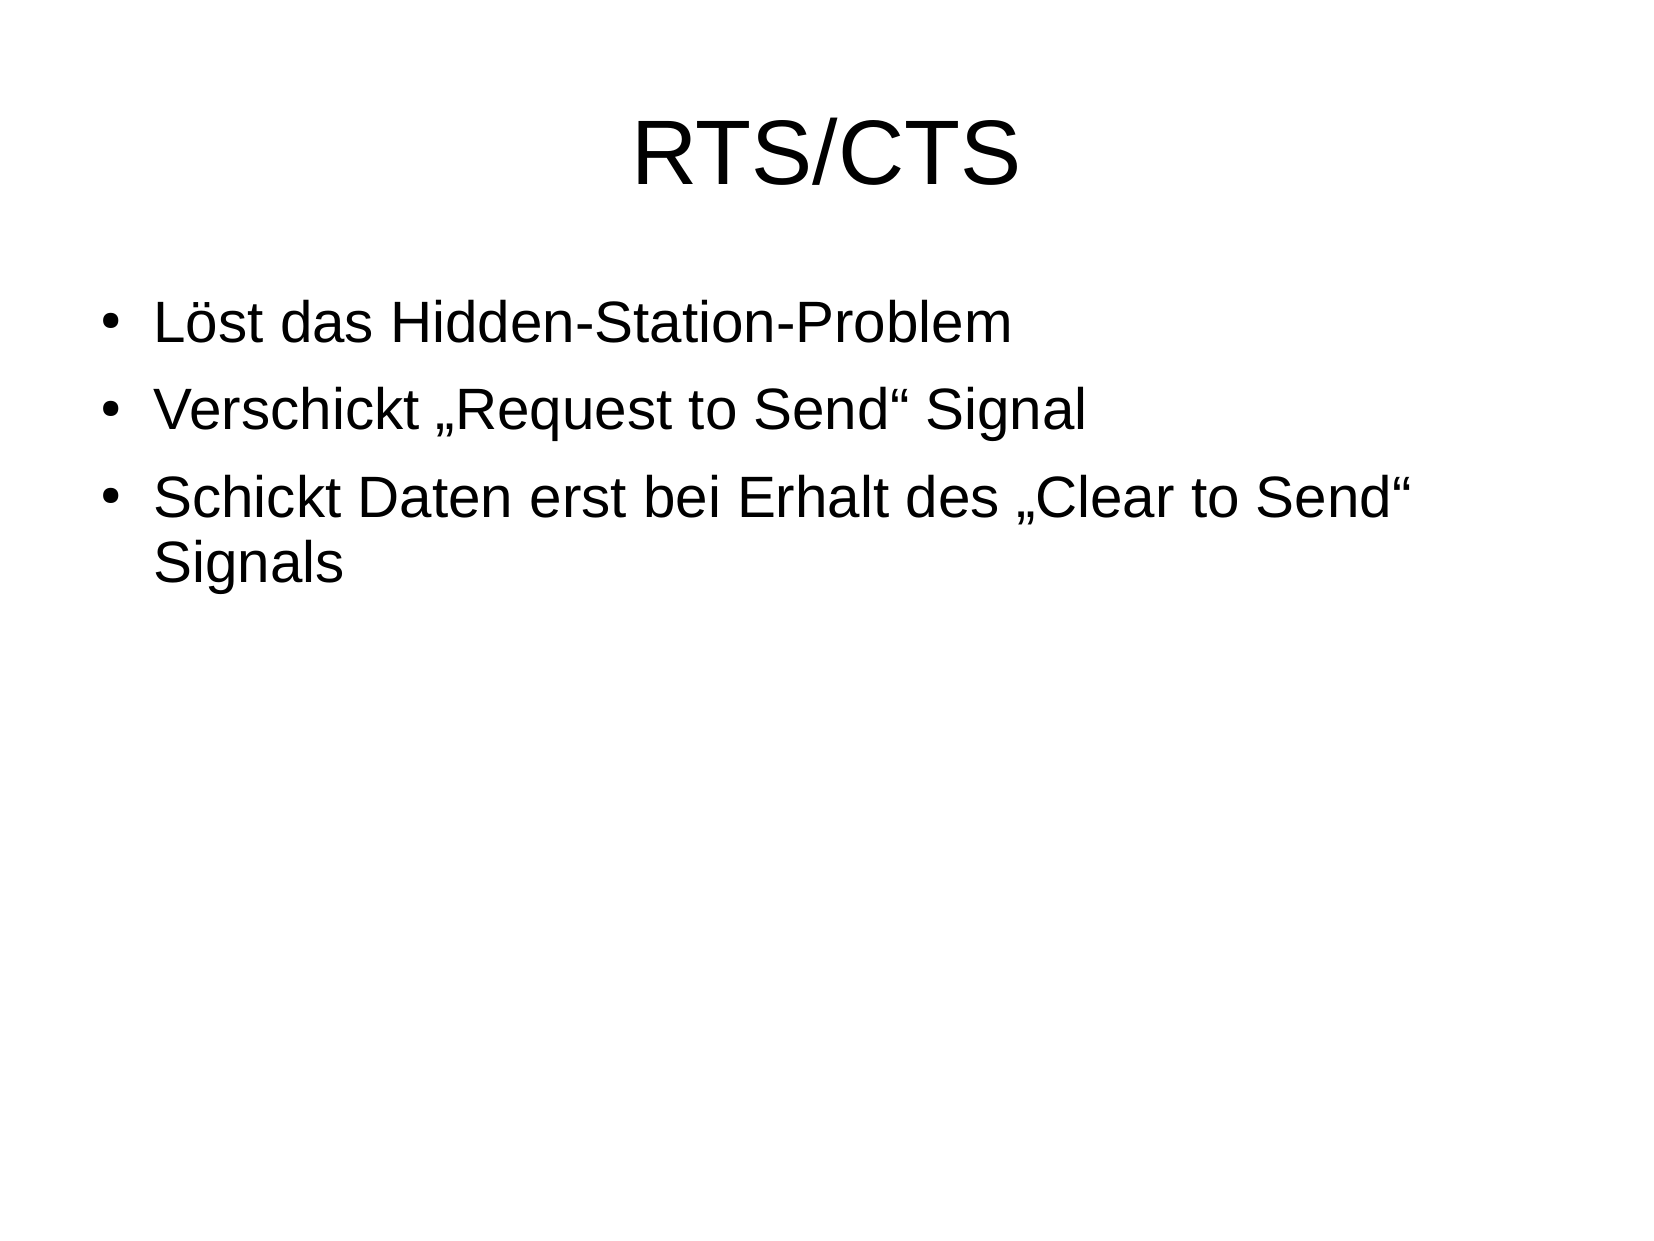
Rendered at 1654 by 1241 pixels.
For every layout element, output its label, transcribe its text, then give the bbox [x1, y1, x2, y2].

list Löst das Hidden-Station-Problem Verschickt „Request to Send“ Signal Schickt Daten erst bei Erhalt des „Clear to Send“ Signals [82, 290, 1571, 1010]
title RTS/CTS [82, 49, 1571, 257]
